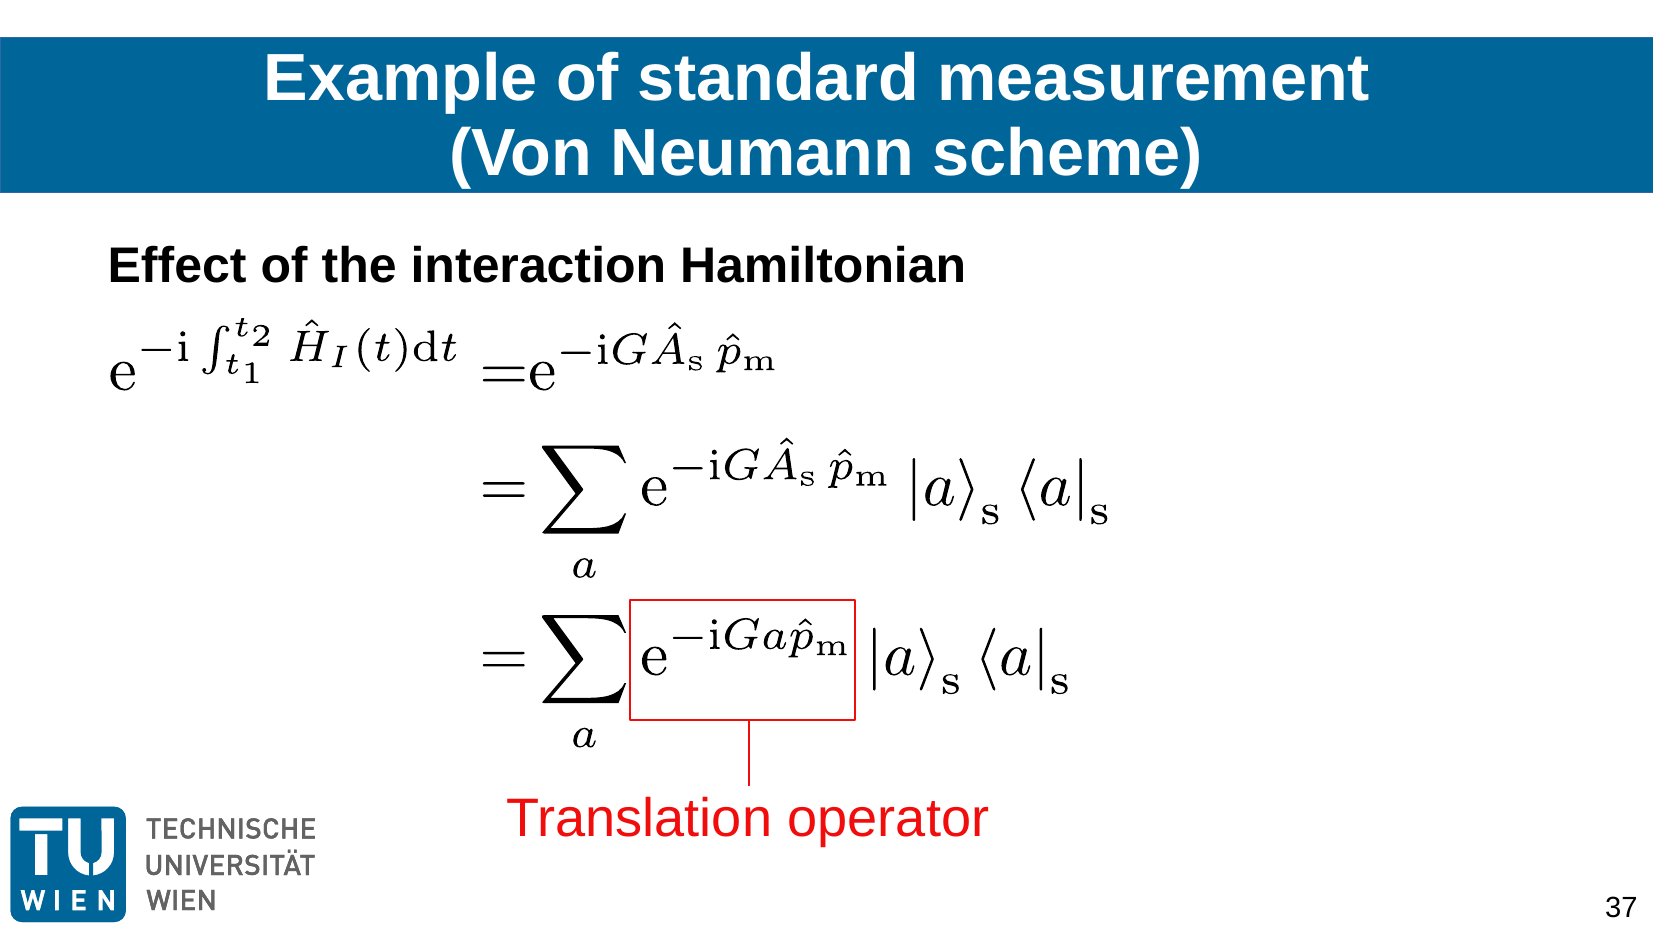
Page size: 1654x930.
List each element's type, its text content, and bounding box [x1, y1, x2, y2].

picture [98, 318, 1302, 780]
text_box Translation operator [491, 779, 1006, 856]
picture [631, 601, 854, 719]
list Effect of the interaction Hamiltonian [107, 236, 1186, 311]
title Example of standard measurement (Von Neumann scheme) [0, 37, 1653, 193]
